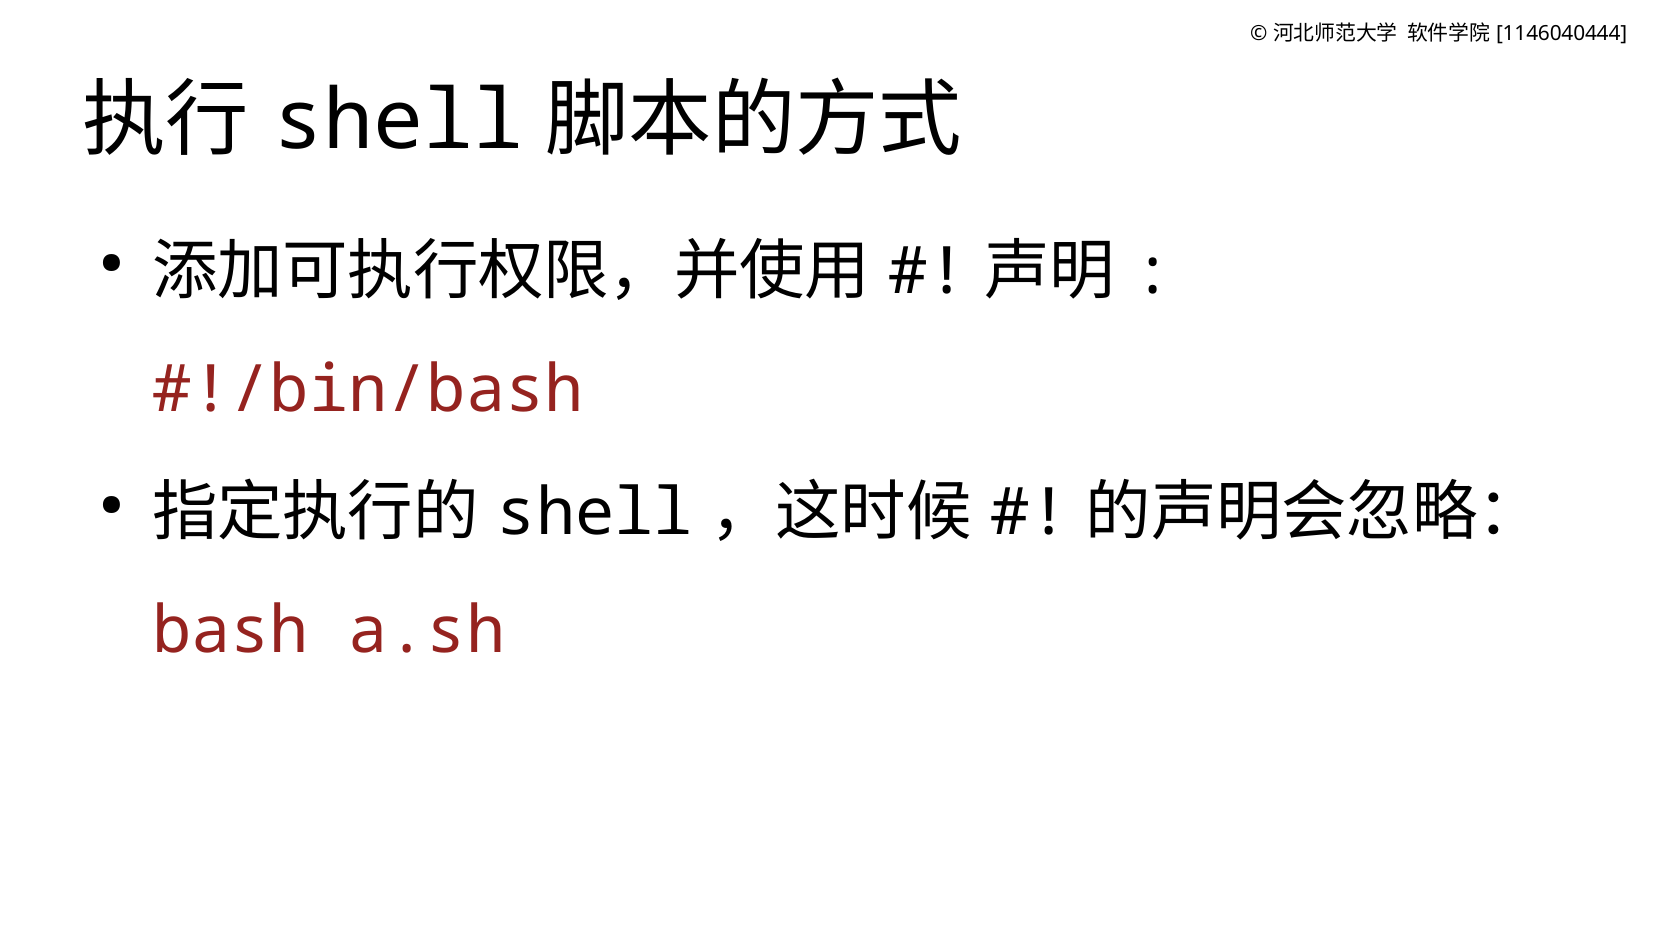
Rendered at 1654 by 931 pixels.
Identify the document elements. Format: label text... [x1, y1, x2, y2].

list 添加可执行权限，并使用#!声明: #!/bin/bash 指定执行的shell，这时候#!的声明会忽略： bash a.sh [82, 217, 1571, 758]
title 执行shell脚本的方式 [82, 37, 1571, 189]
